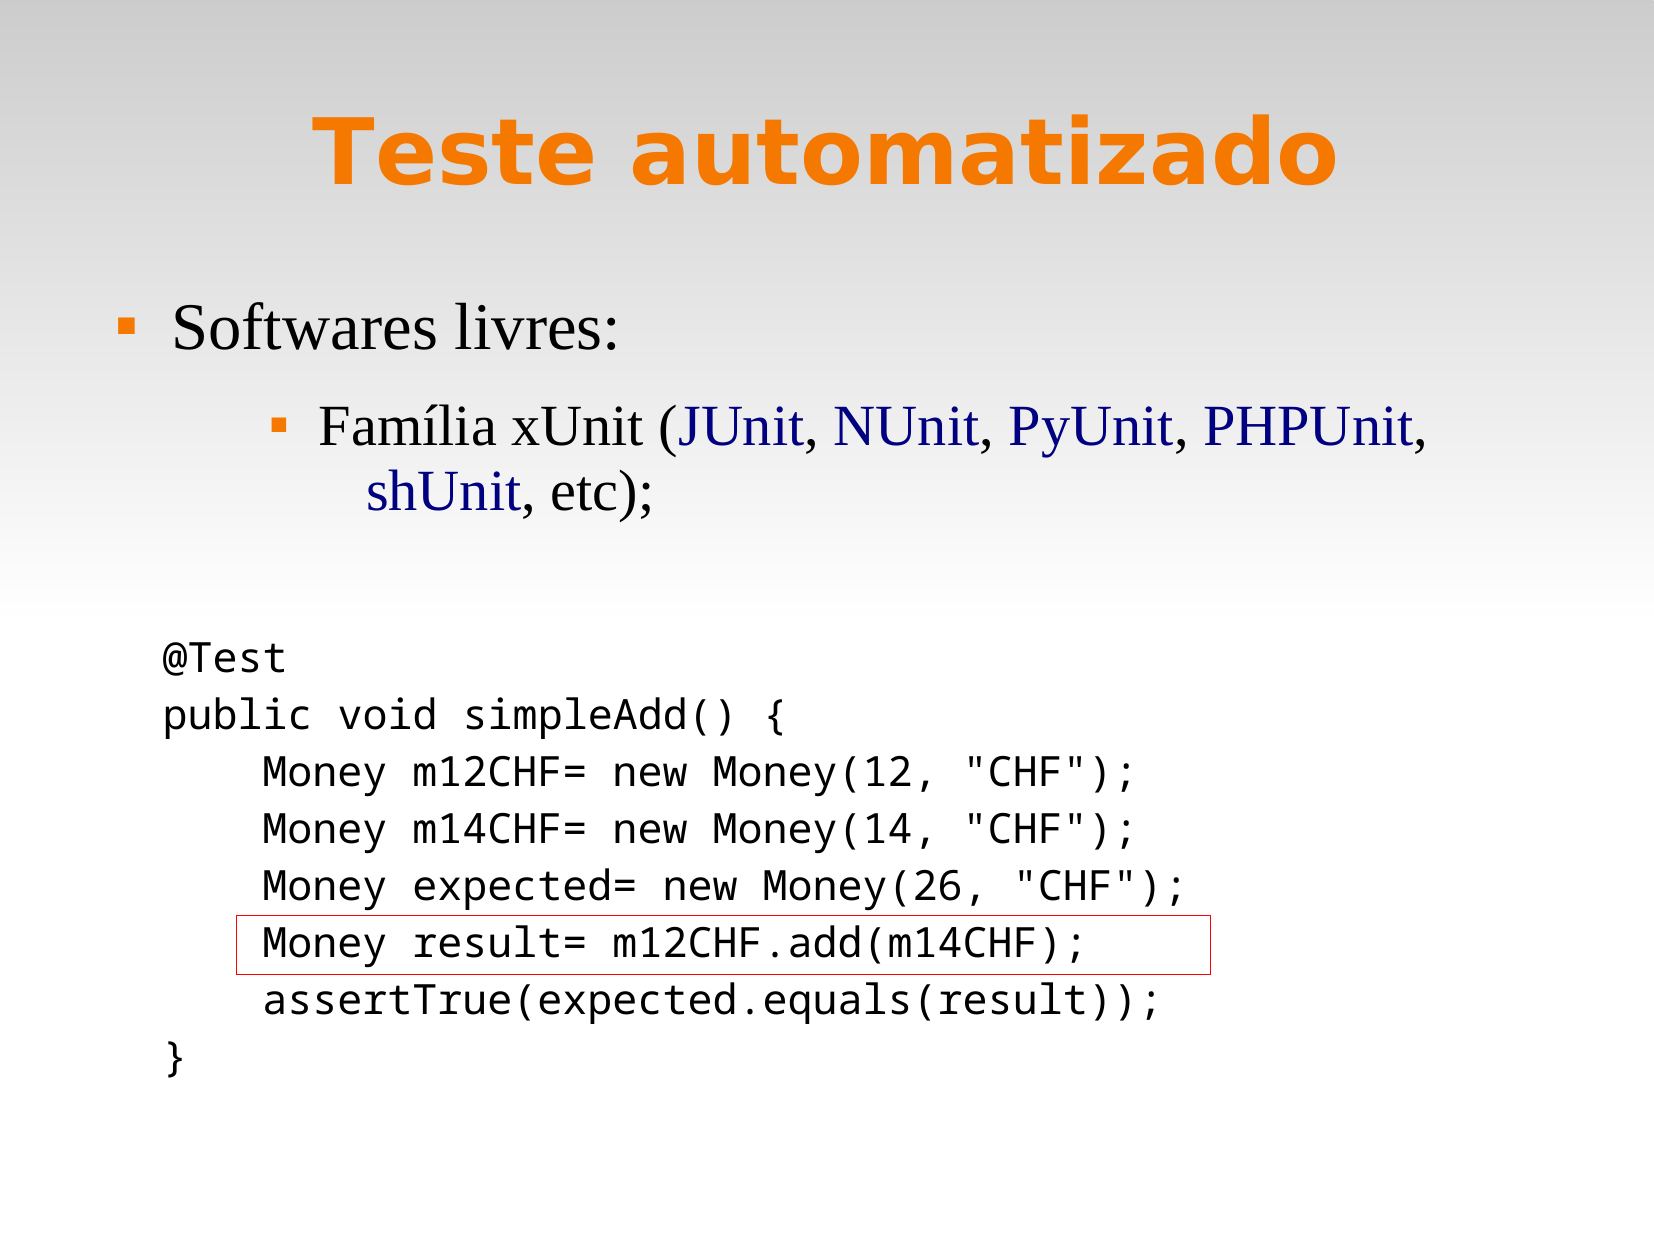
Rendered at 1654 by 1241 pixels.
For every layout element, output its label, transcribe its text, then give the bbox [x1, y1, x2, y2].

title Teste automatizado [82, 56, 1571, 250]
list Softwares livres: Família xUnit (JUnit, NUnit, PyUnit, PHPUnit, shUnit, etc); [82, 290, 1571, 591]
text_box @Test public void simpleAdd() { Money m12CHF= new Money(12, "CHF"); Money m14CHF= new Money(14, "CHF"); Money expected= new Money(26, "CHF"); Money result= m12CHF.add(m14CHF); assertTrue(expected.equals(result)); } [147, 620, 1565, 1023]
